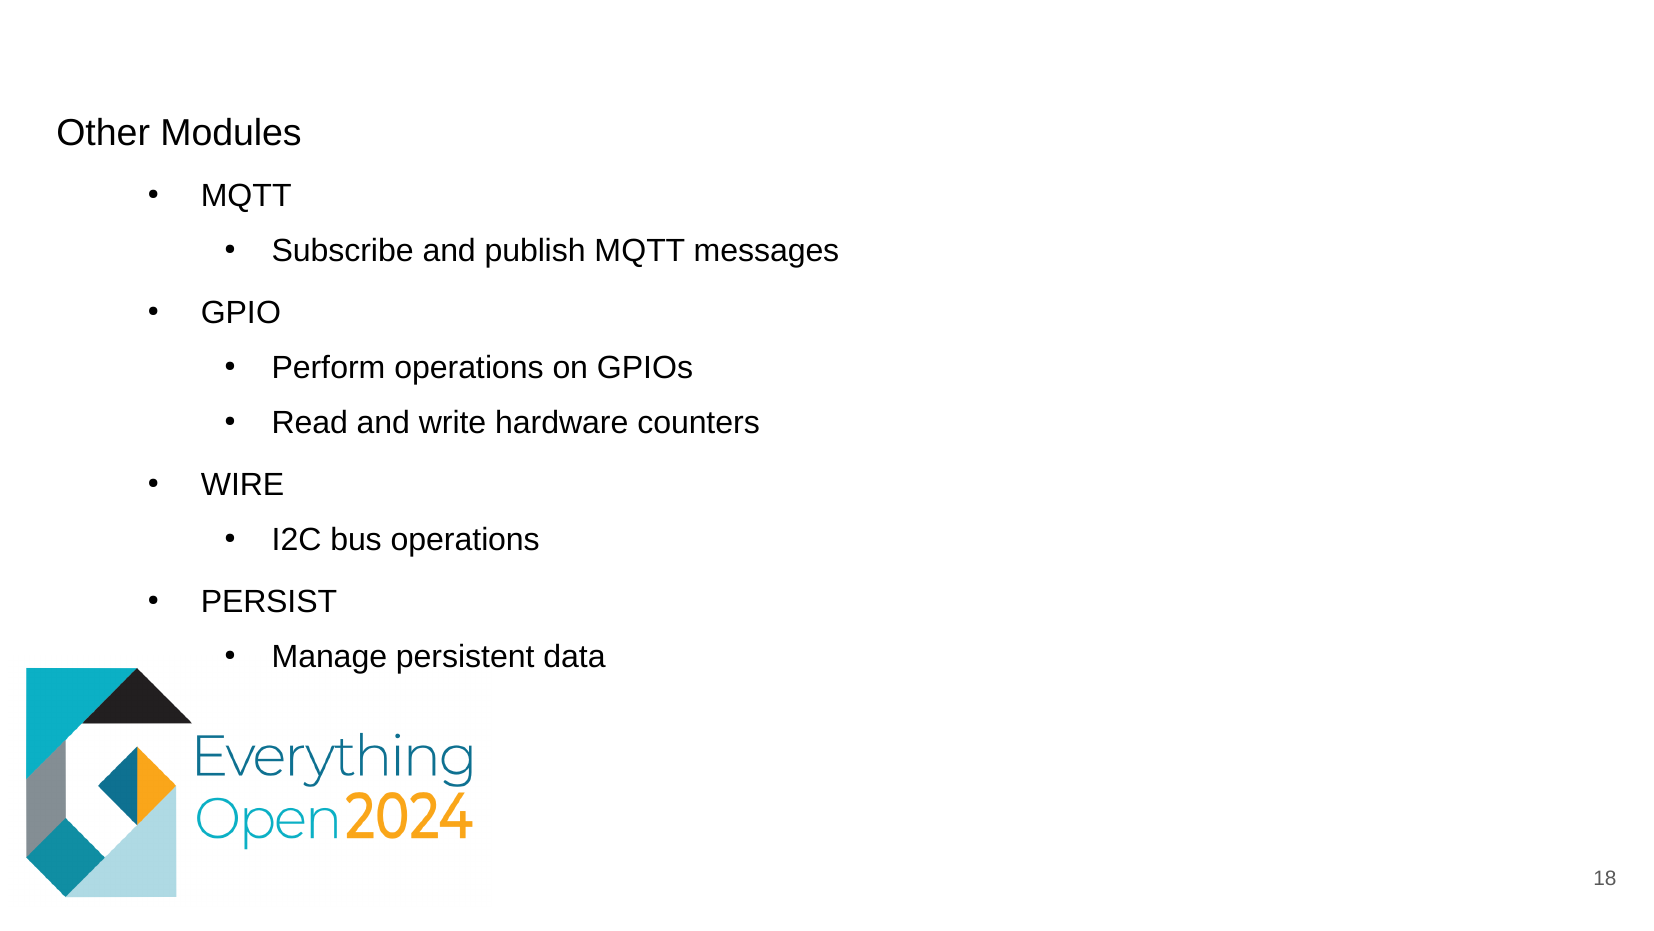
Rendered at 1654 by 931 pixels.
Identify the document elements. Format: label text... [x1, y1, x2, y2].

picture [8, 655, 492, 907]
title Other Modules [56, 80, 1598, 184]
list MQTT Subscribe and publish MQTT messages GPIO Perform operations on GPIOs Read and write hardware counters WIRE I2C bus operations PERSIST Manage persistent data [59, 177, 1595, 768]
